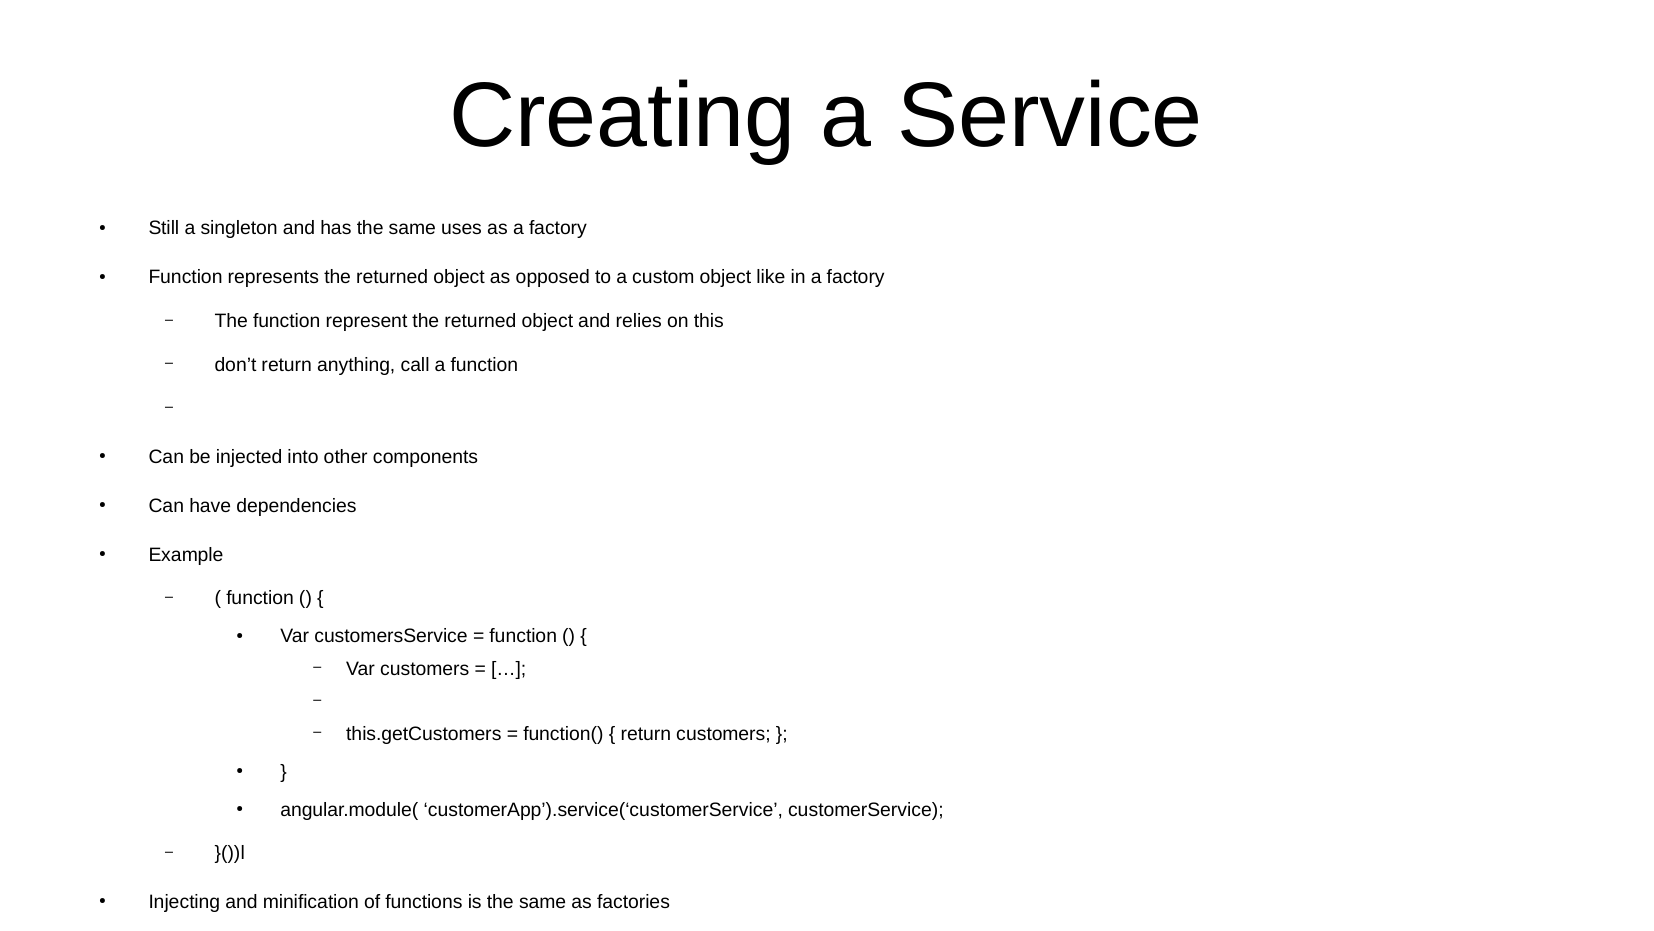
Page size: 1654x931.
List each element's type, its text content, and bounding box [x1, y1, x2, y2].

list Still a singleton and has the same uses as a factory Function represents the returned object as opposed to a custom object like in a factory The function represent the returned object and relies on this don’t return anything, call a function Can be injected into other components Can have dependencies Example ( function () { Var customersService = function () { Var customers = […]; this.getCustomers = function() { return customers; }; } angular.module( ‘customerApp’).service(‘customerService’, customerService); }())l Injecting and minification of functions is the same as factories [82, 217, 1561, 916]
title Creating a Service [82, 37, 1571, 193]
